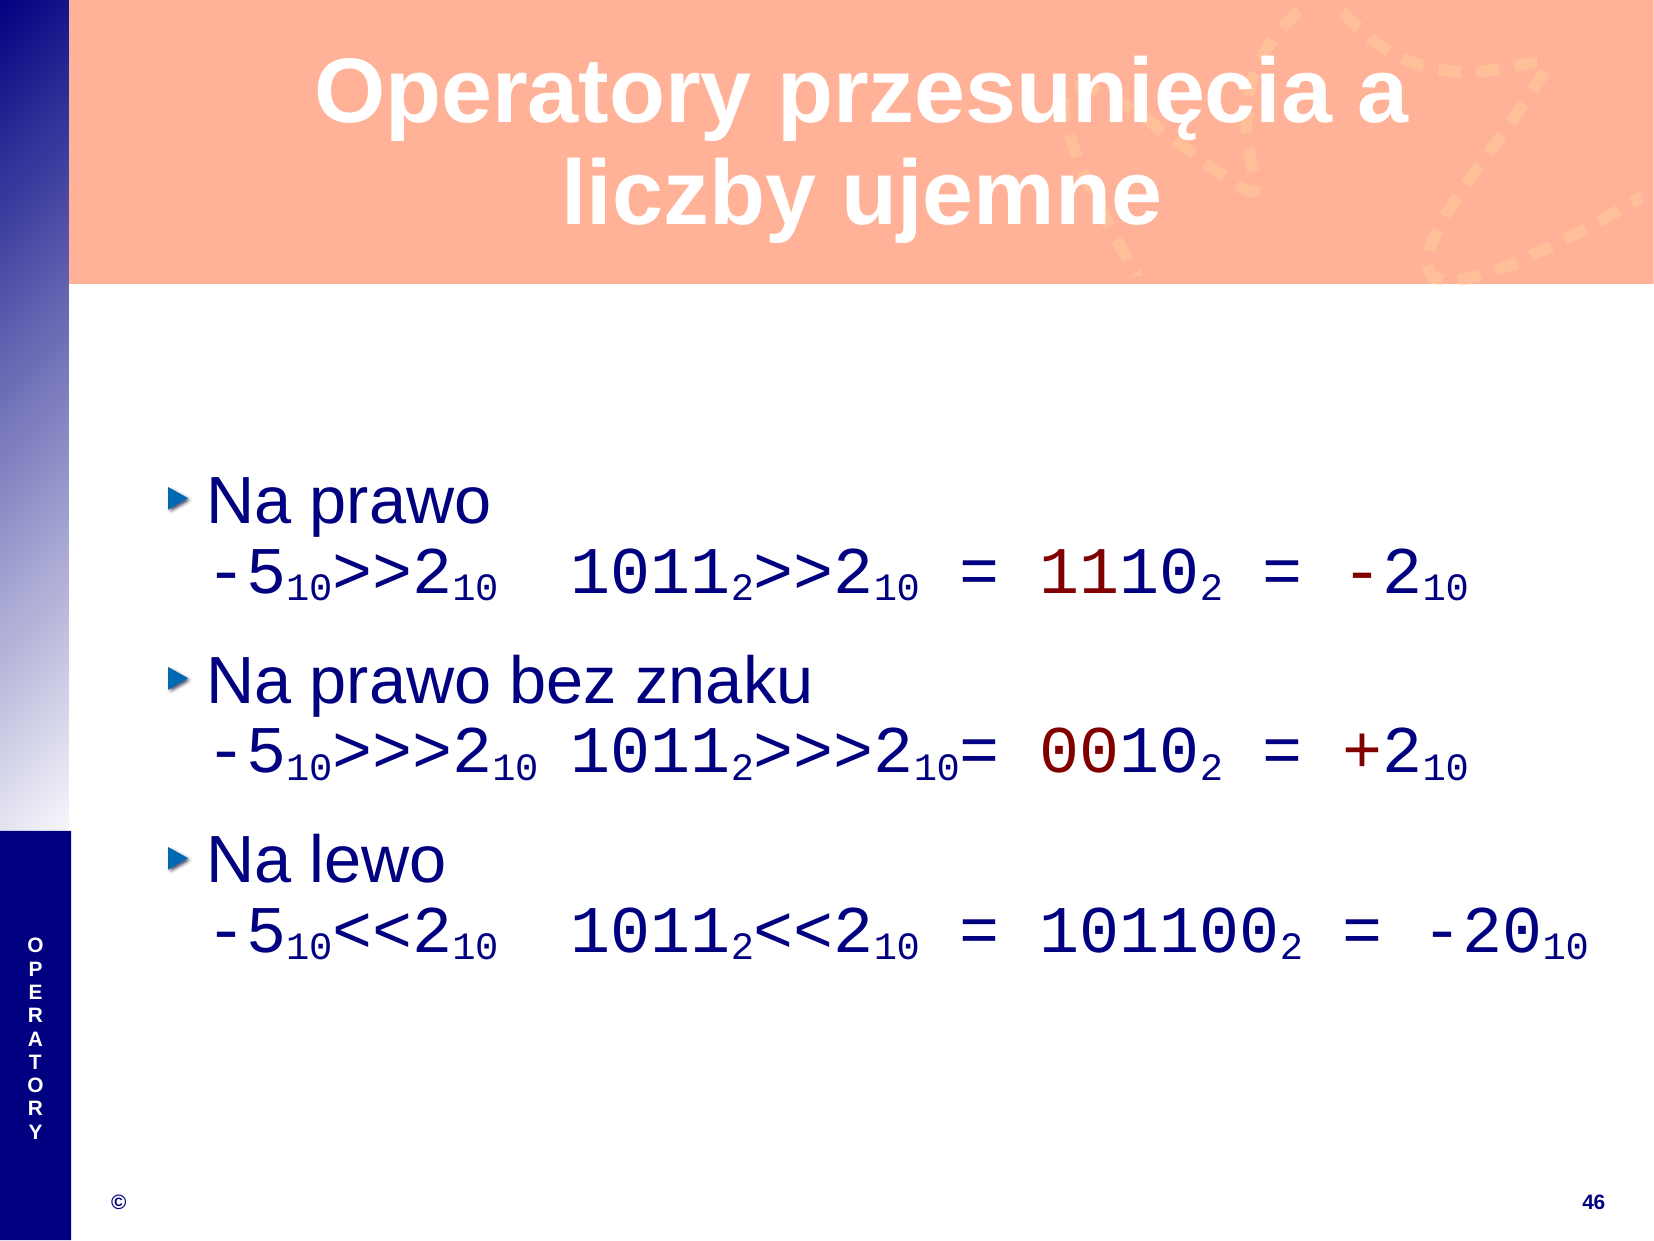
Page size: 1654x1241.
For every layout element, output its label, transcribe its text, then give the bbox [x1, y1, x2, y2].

text_box O P E R A T O R Y [0, 830, 71, 1241]
list Na prawo -510>>210 10112>>210 = 11102 = -210 Na prawo bez znaku -510>>>210 10112>>>210= 00102 = +210 Na lewo -510<<210 10112<<210 = 1011002 = -2010 [135, 462, 1589, 1062]
title Operatory przesunięcia a liczby ujemne [70, 37, 1654, 246]
